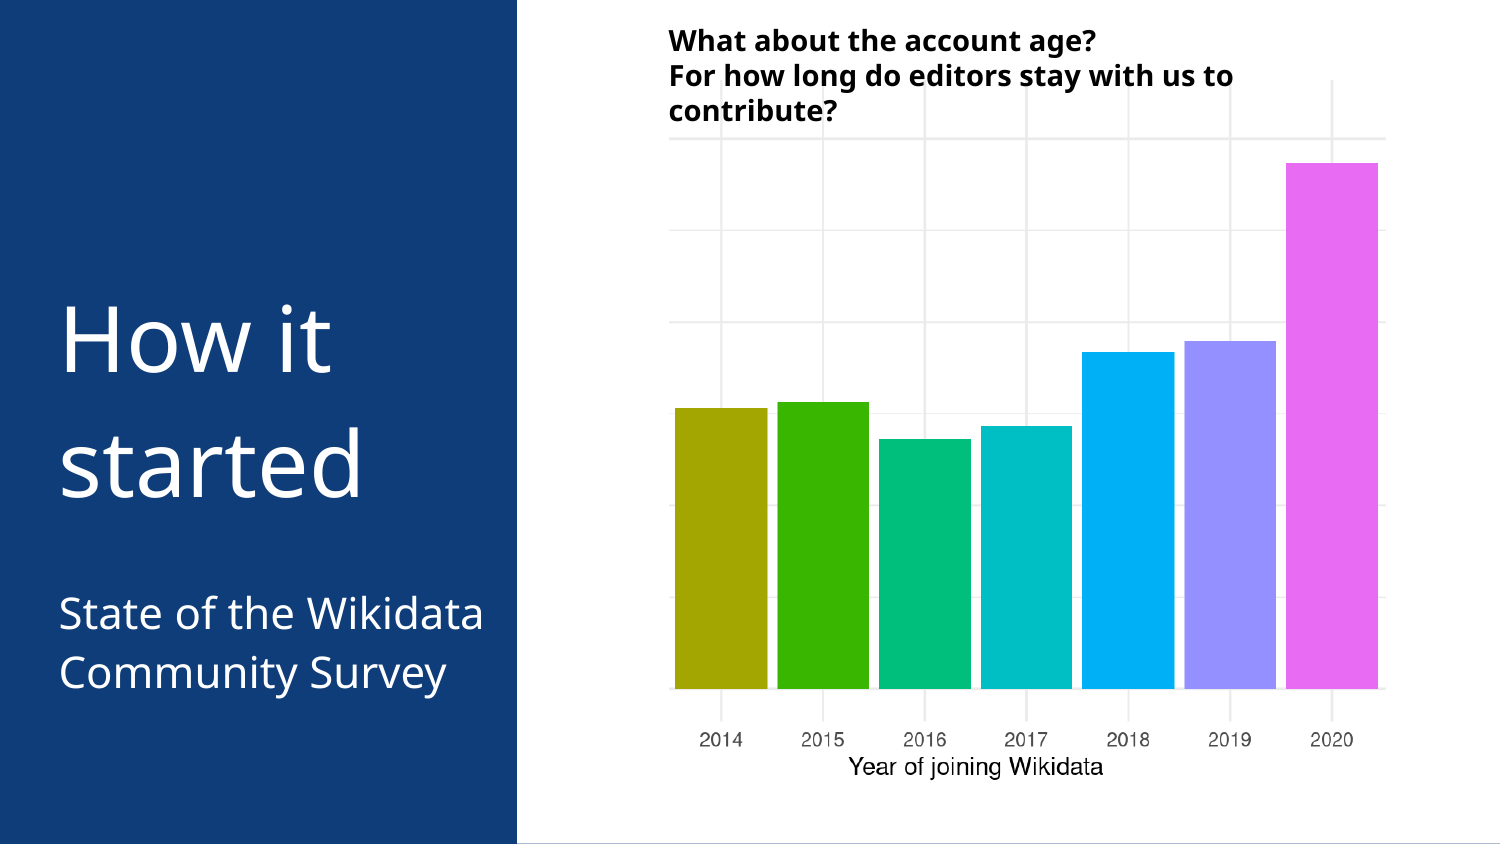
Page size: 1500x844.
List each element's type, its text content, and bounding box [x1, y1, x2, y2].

picture [669, 80, 1386, 788]
text_box What about the account age? For how long do editors stay with us to contribute? [653, 6, 1293, 142]
subtitle State of the Wikidata Community Survey [43, 567, 507, 770]
title How it started [43, 19, 485, 541]
